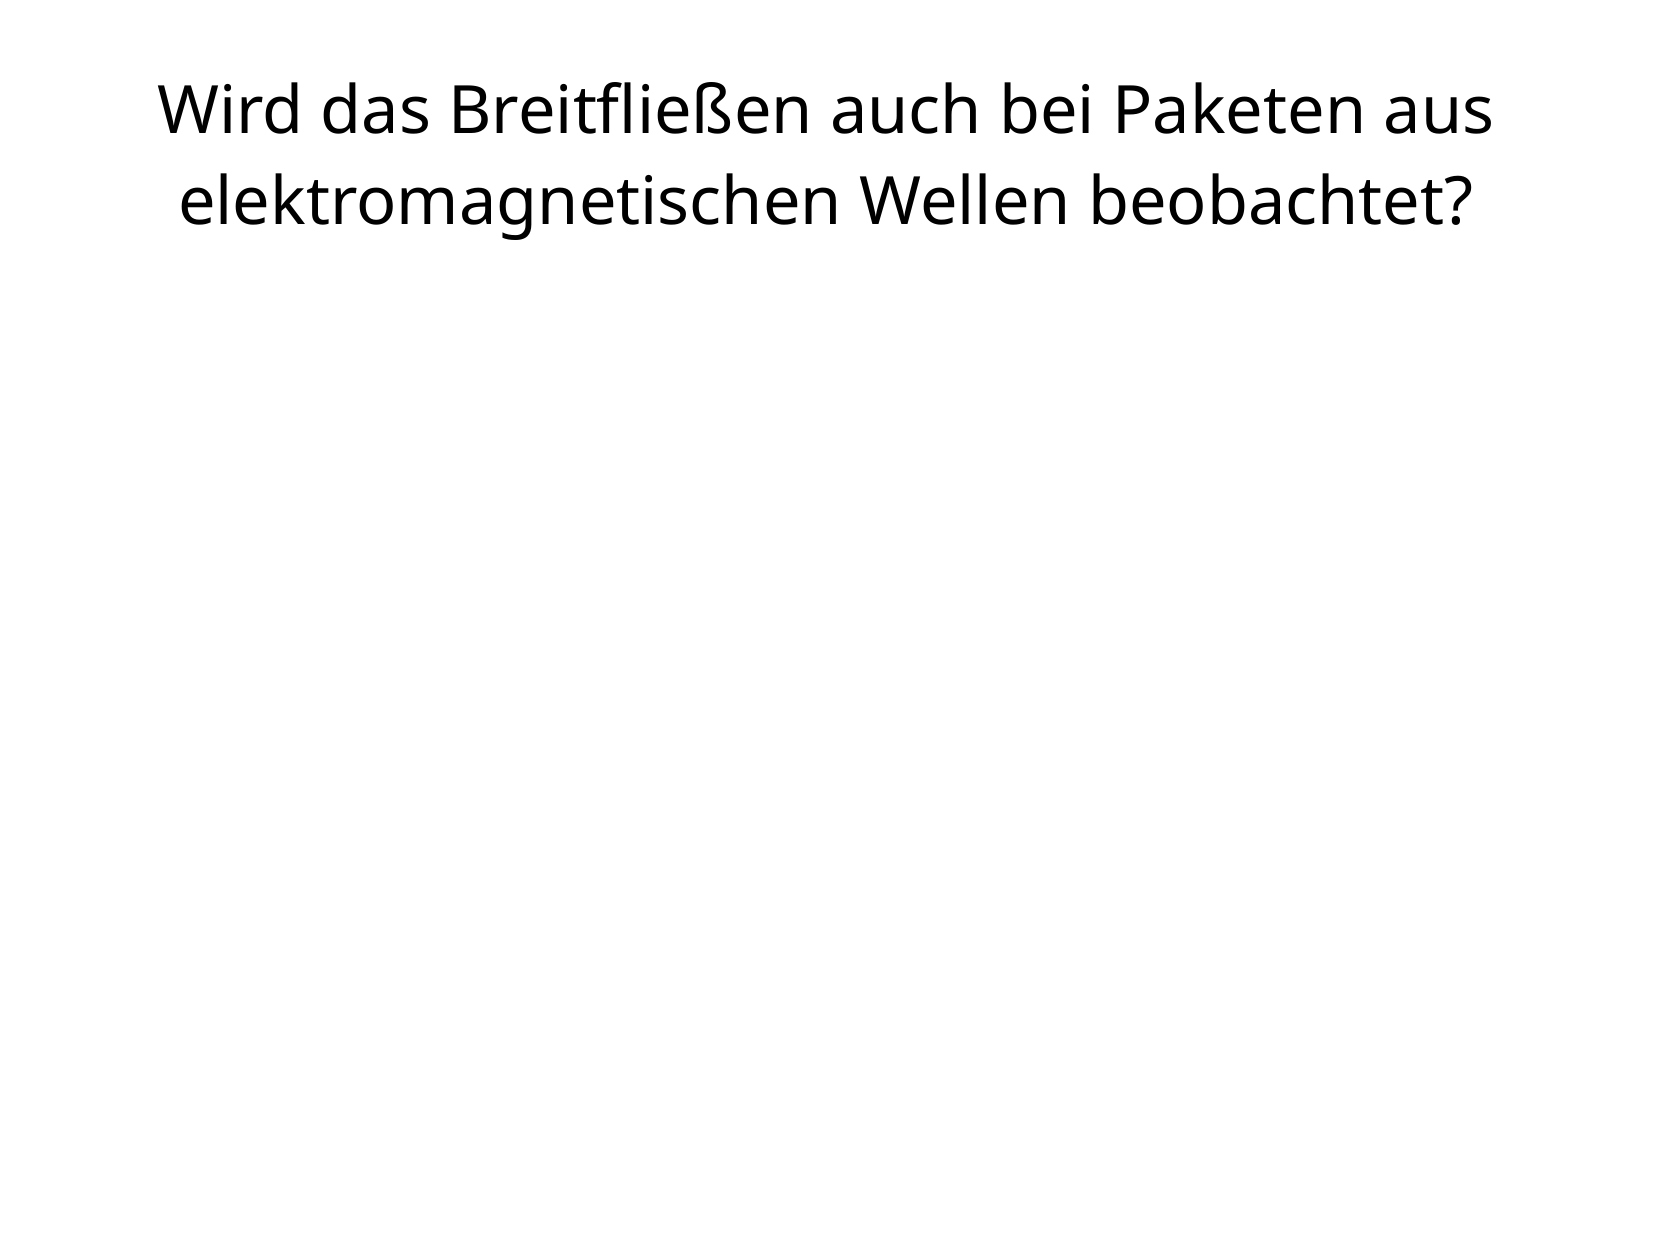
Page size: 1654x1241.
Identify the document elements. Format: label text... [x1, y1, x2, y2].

title Wird das Breitfließen auch bei Paketen aus elektromagnetischen Wellen beobachtet? [82, 49, 1571, 257]
